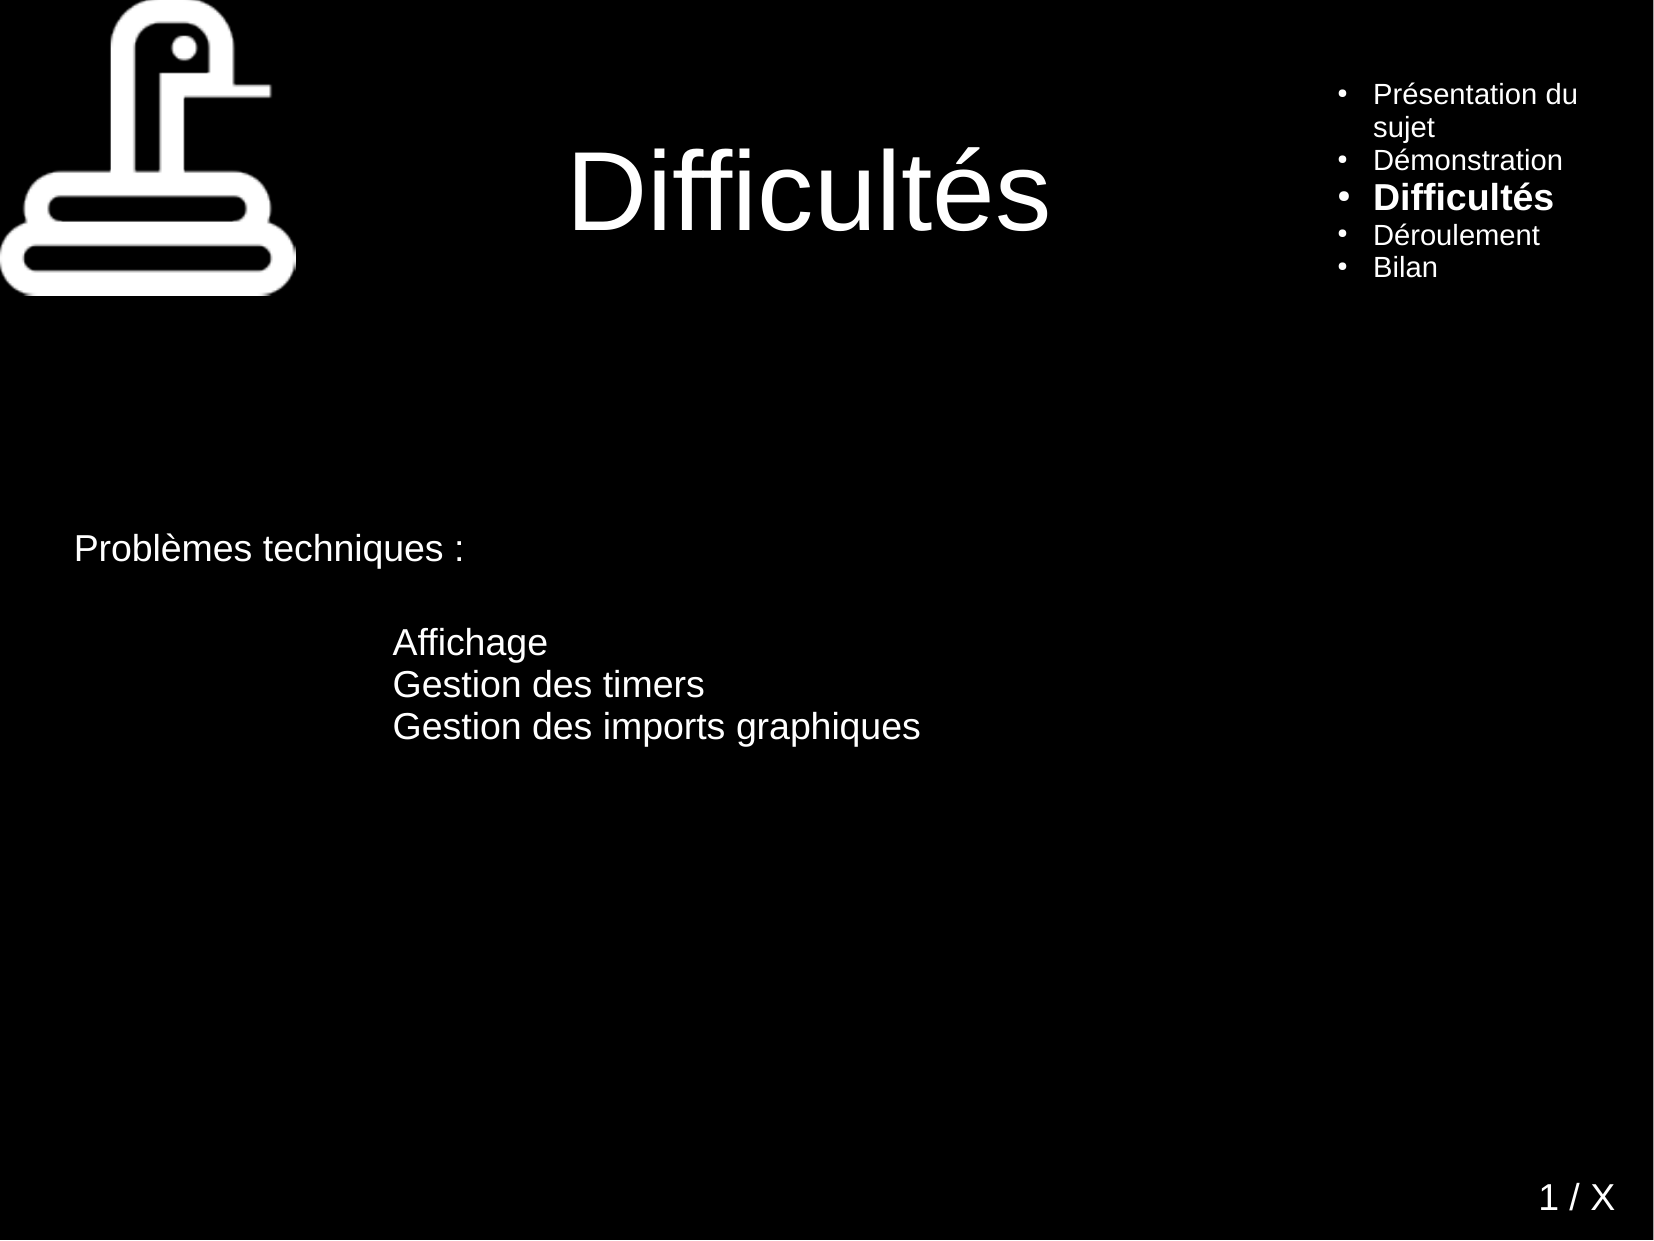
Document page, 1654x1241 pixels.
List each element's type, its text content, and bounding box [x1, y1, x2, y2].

title Difficultés [295, 88, 1323, 296]
picture [0, 0, 296, 296]
text_box Affichage Gestion des timers Gestion des imports graphiques [377, 614, 1276, 797]
text_box Présentation du sujet Démonstration Difficultés Déroulement Bilan [1322, 70, 1654, 334]
text_box Problèmes techniques : [59, 519, 863, 577]
text_box 1 / X [1523, 1169, 1654, 1241]
